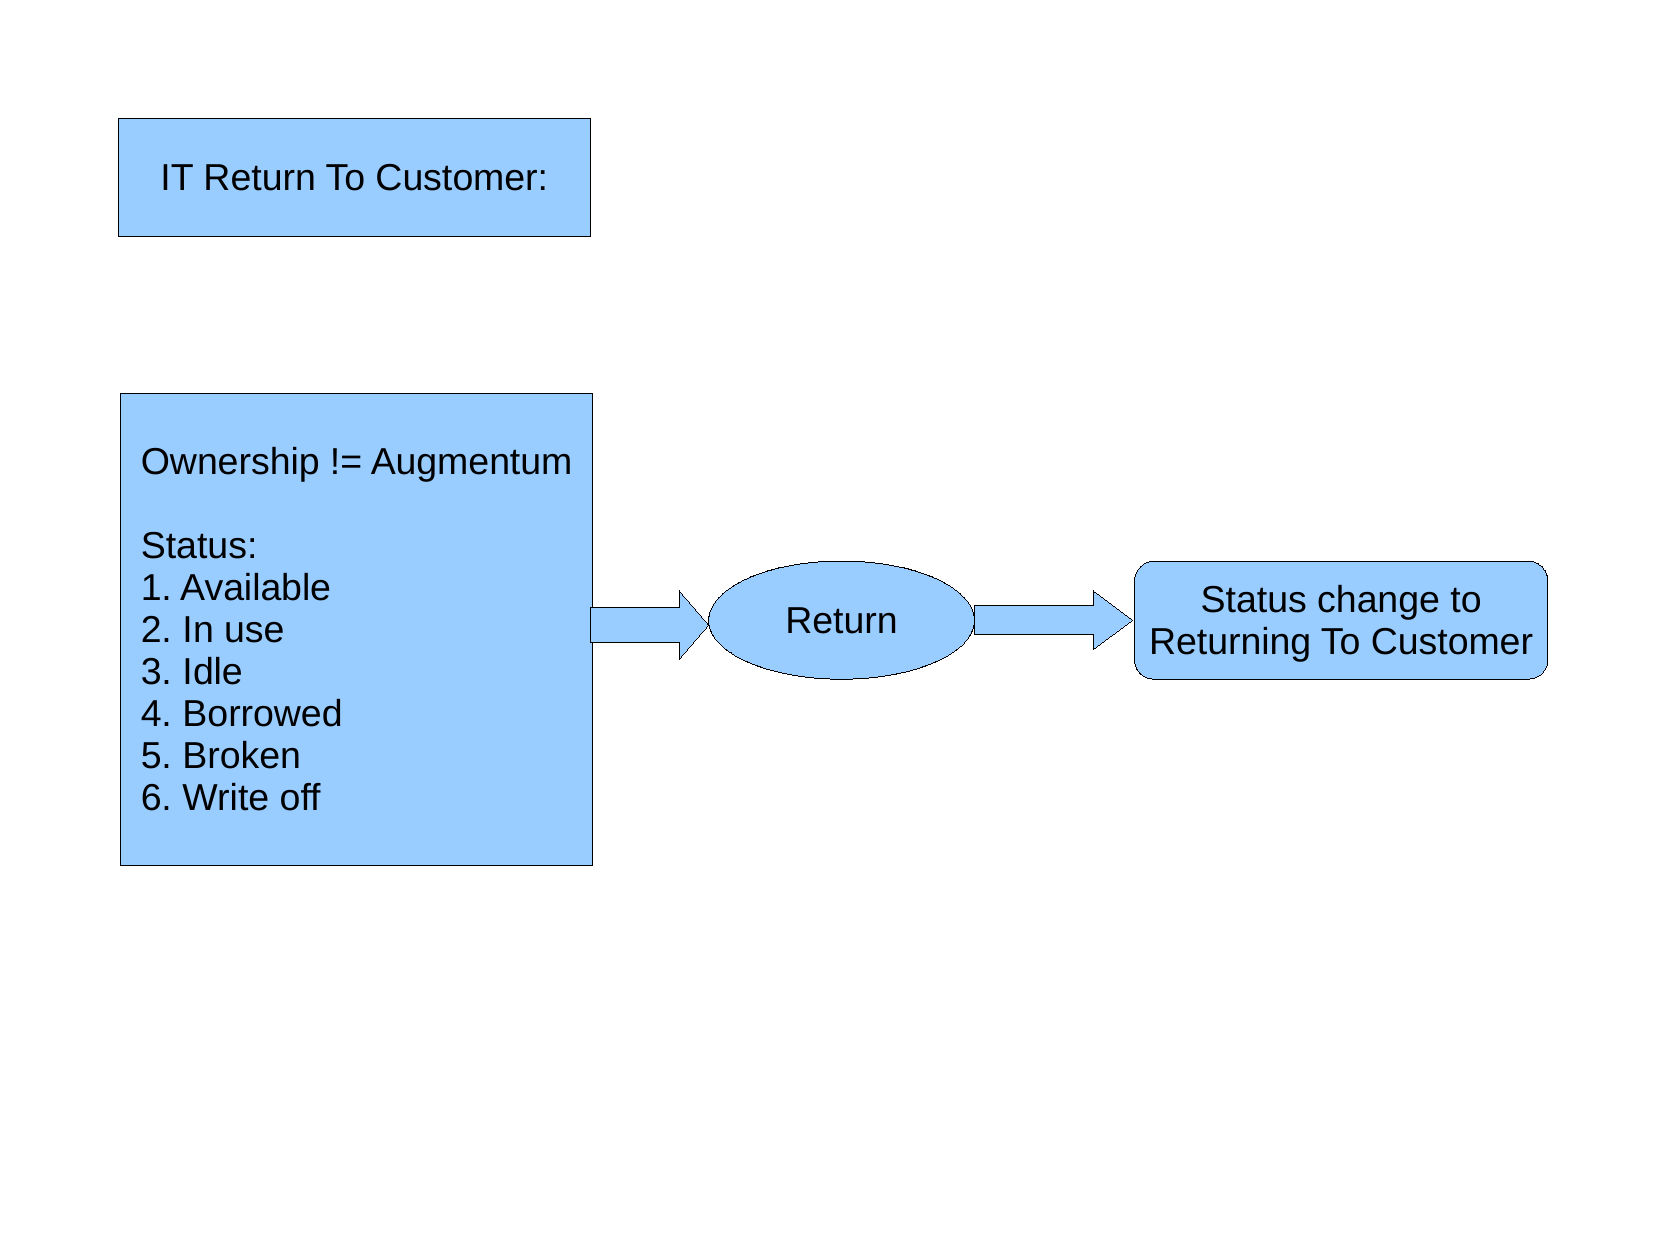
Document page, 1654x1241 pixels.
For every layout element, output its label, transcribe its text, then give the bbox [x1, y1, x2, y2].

text_box Status change to Returning To Customer [1134, 561, 1548, 680]
text_box [590, 590, 709, 660]
text_box Return [708, 561, 974, 680]
text_box IT Return To Customer: [118, 118, 591, 237]
text_box [974, 590, 1133, 650]
text_box Ownership != Augmentum Status: 1. Available 2. In use 3. Idle 4. Borrowed 5. Broken 6. Write off [120, 393, 593, 866]
